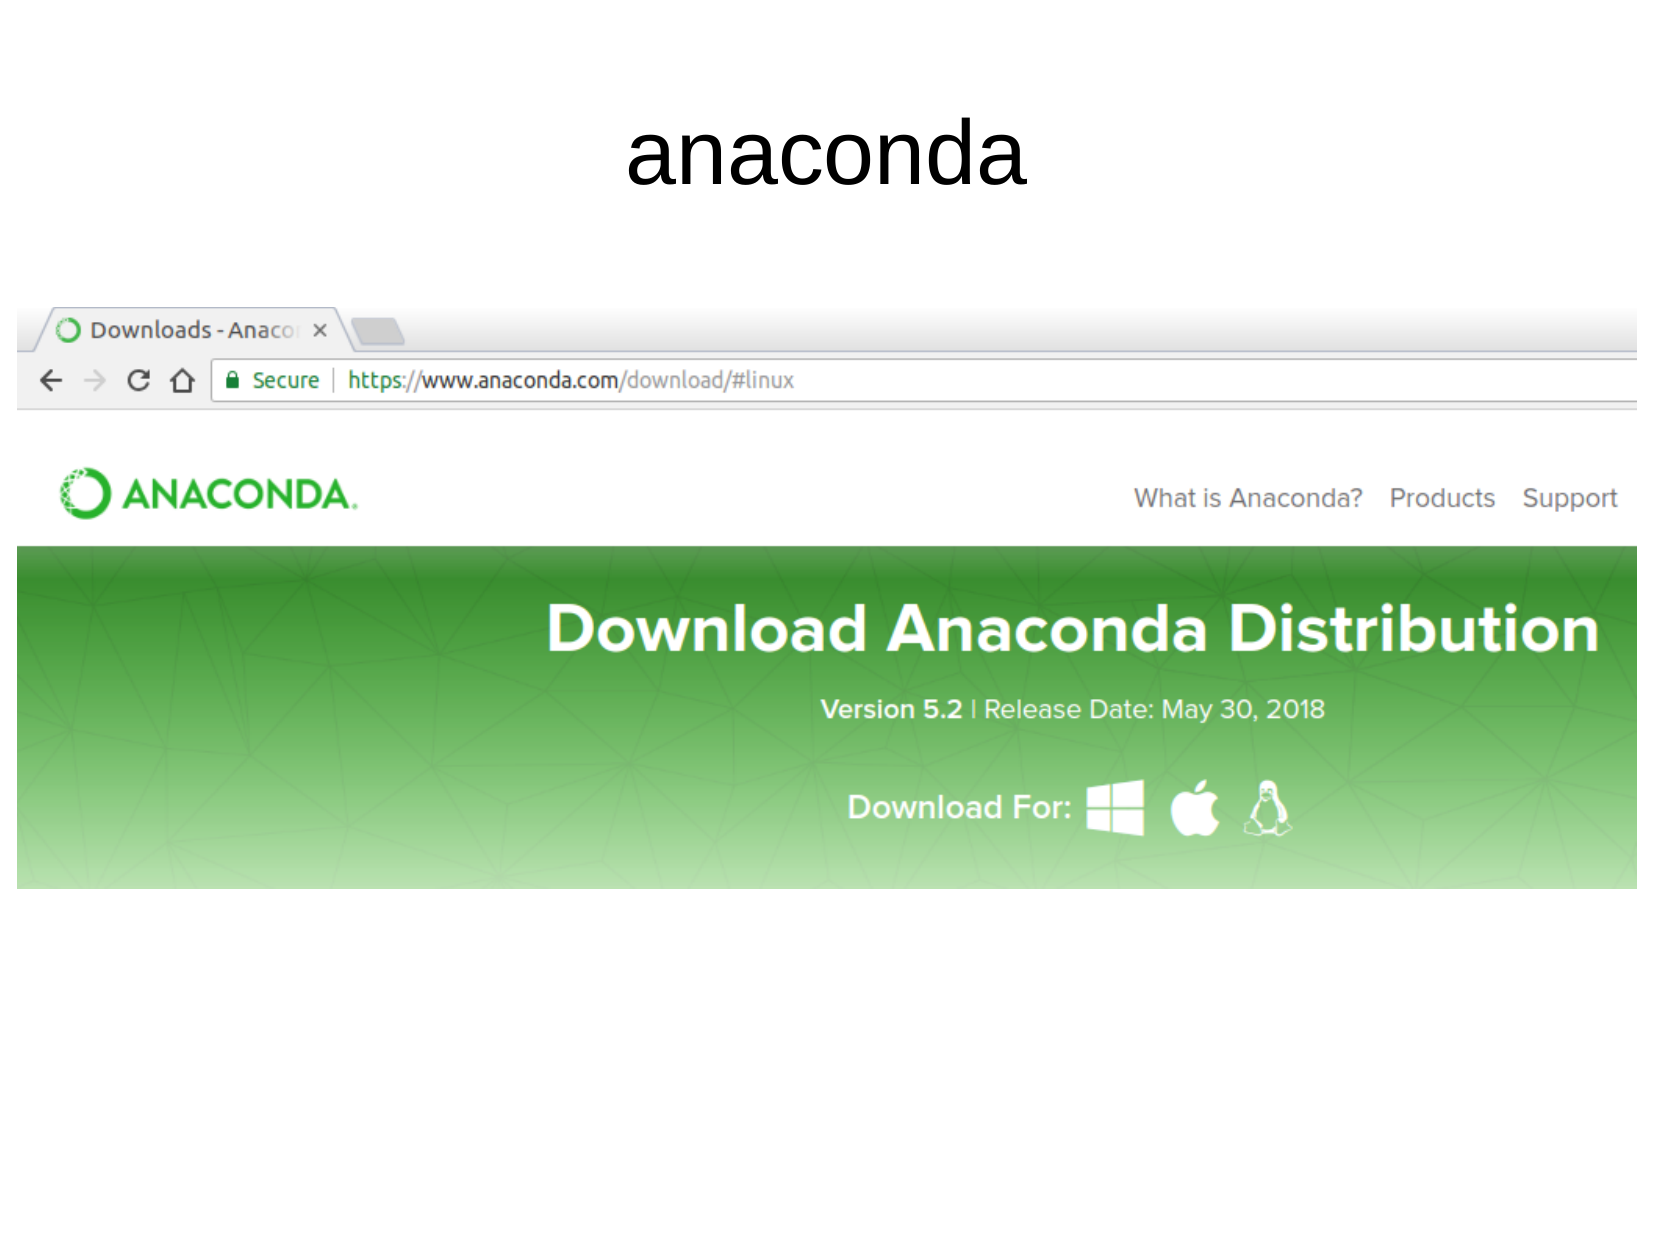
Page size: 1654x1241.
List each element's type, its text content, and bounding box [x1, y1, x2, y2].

picture [17, 307, 1637, 889]
title anaconda [82, 49, 1571, 257]
